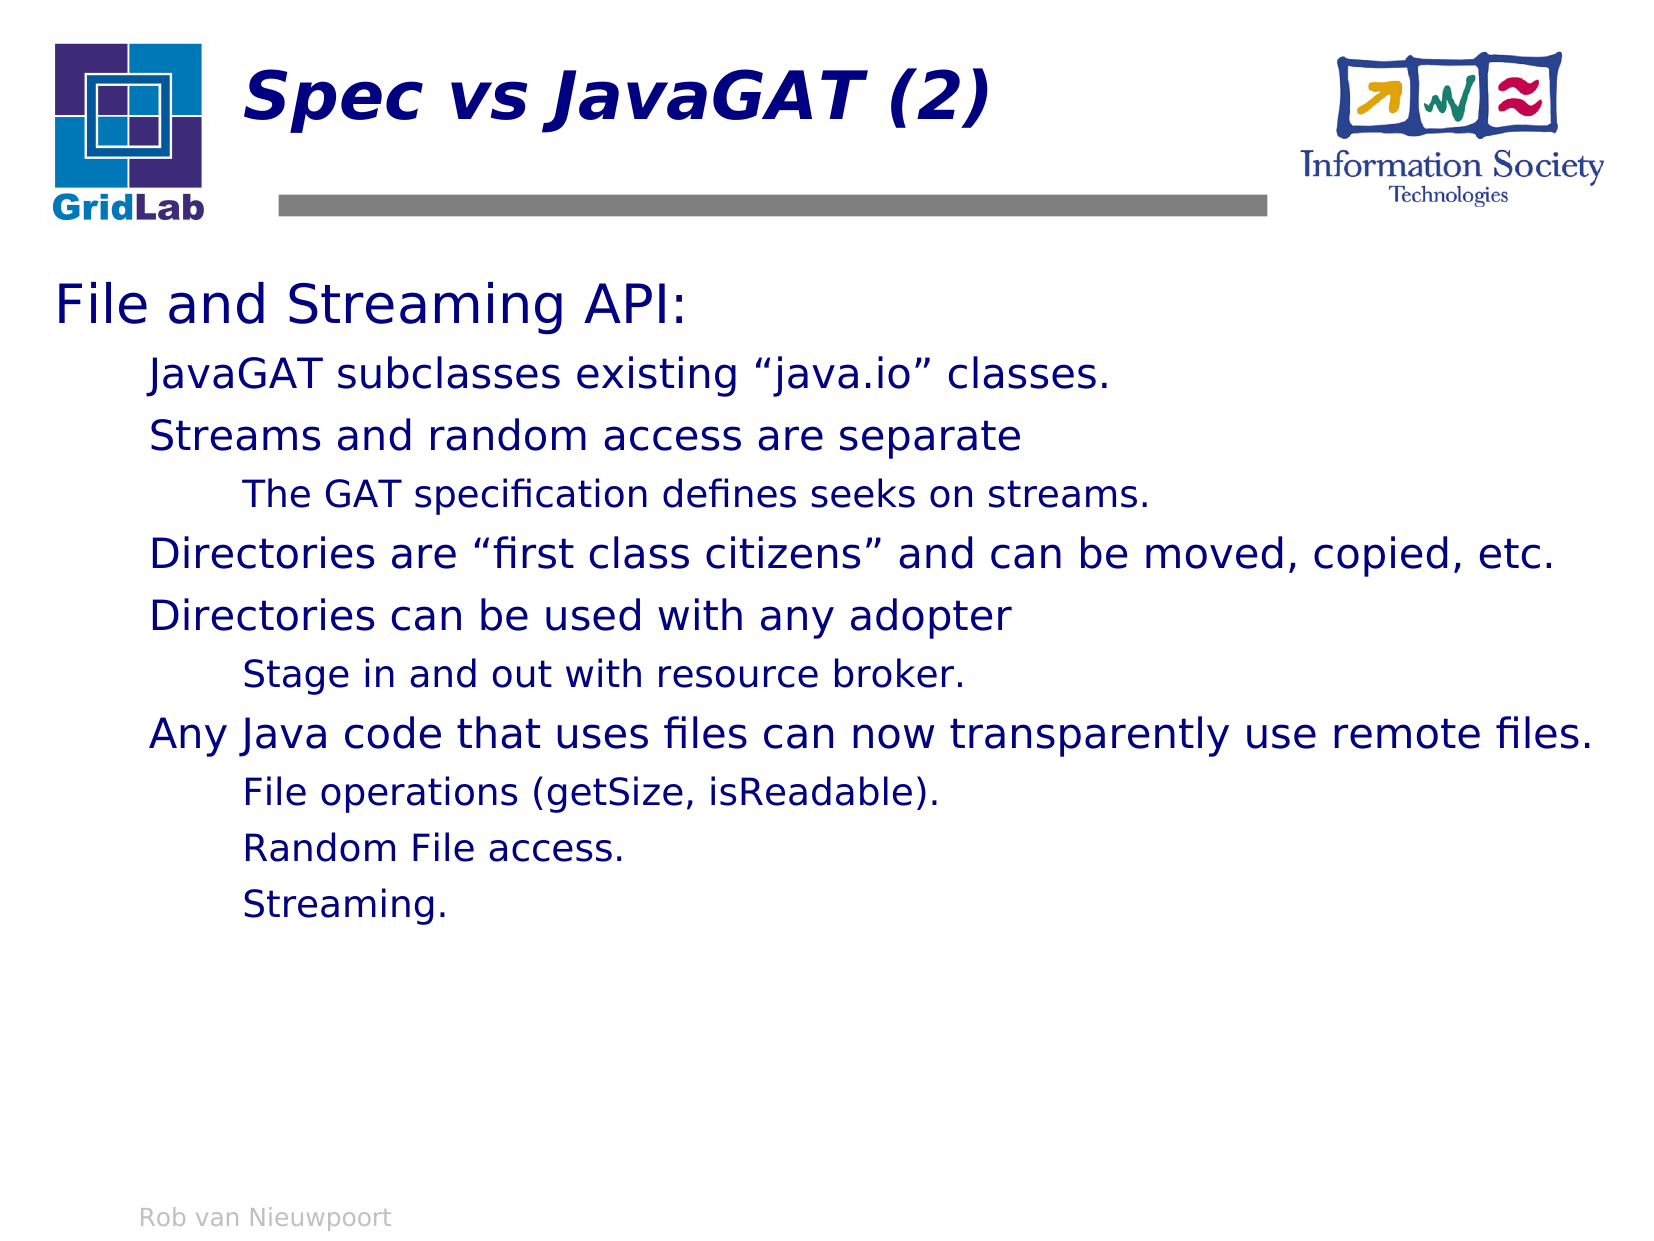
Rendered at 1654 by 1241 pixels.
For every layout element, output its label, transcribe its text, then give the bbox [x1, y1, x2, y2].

list File and Streaming API: JavaGAT subclasses existing “java.io” classes. Streams and random access are separate The GAT specification defines seeks on streams. Directories are “first class citizens” and can be moved, copied, etc. Directories can be used with any adopter Stage in and out with resource broker. Any Java code that uses files can now transparently use remote files. File operations (getSize, isReadable). Random File access. Streaming. [55, 268, 1599, 1026]
title Spec vs JavaGAT (2) [243, 0, 1280, 187]
picture [45, 34, 211, 230]
picture [1293, 34, 1611, 214]
